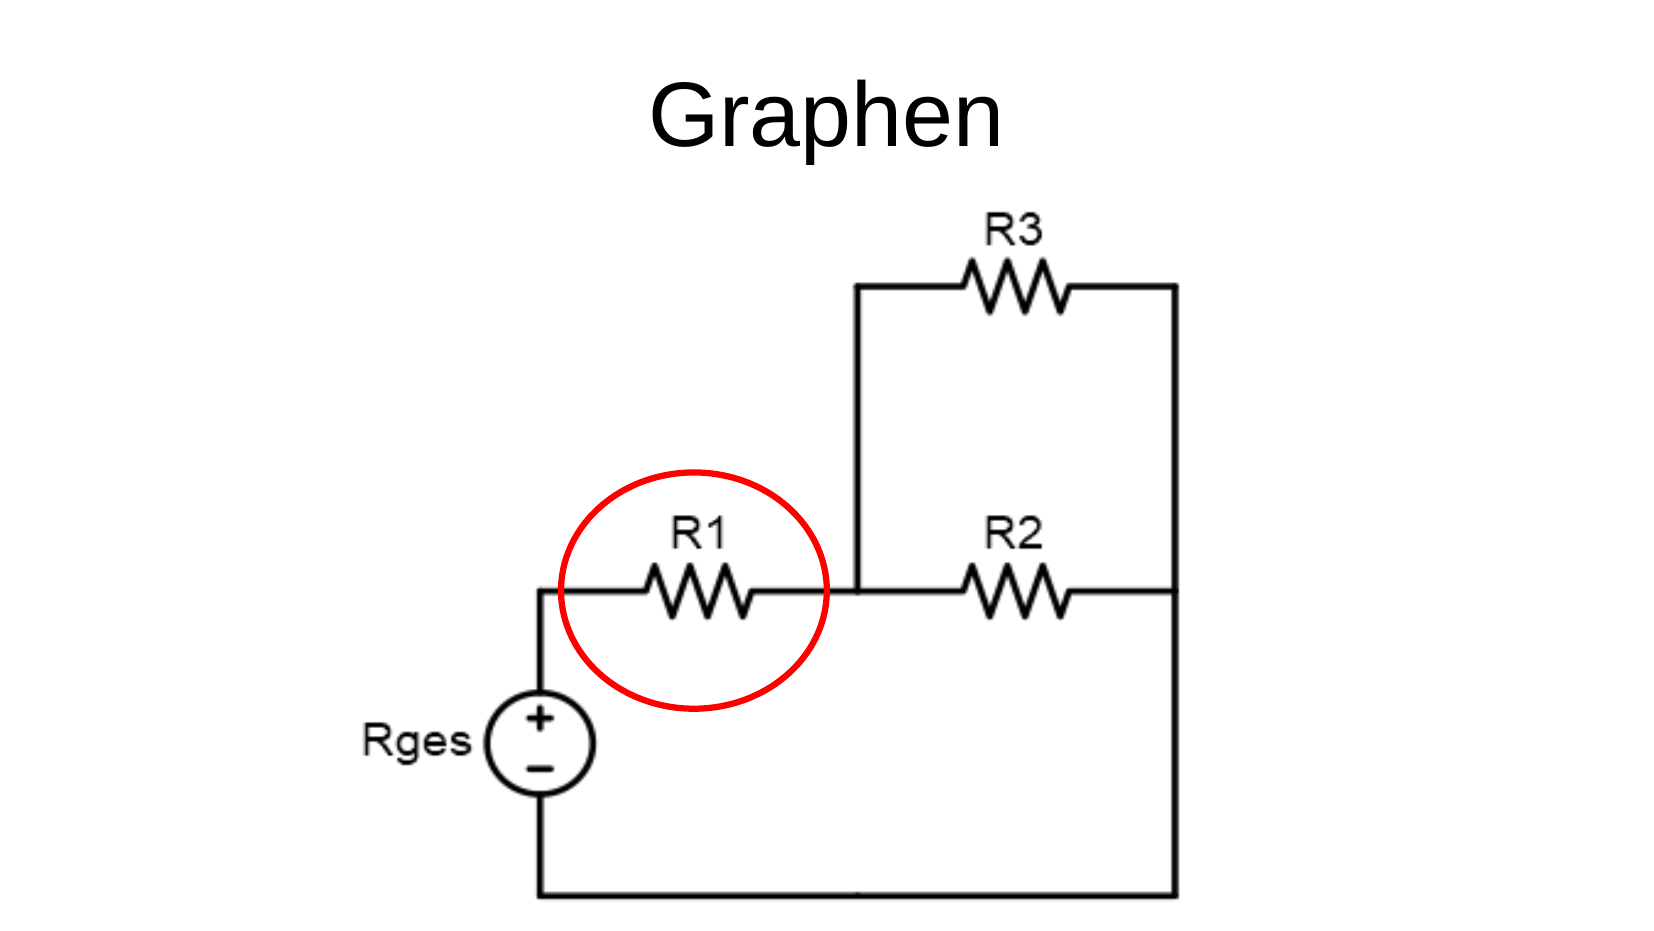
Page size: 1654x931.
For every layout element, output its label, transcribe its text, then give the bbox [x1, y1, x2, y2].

picture [354, 173, 1182, 902]
title Graphen [82, 37, 1571, 193]
